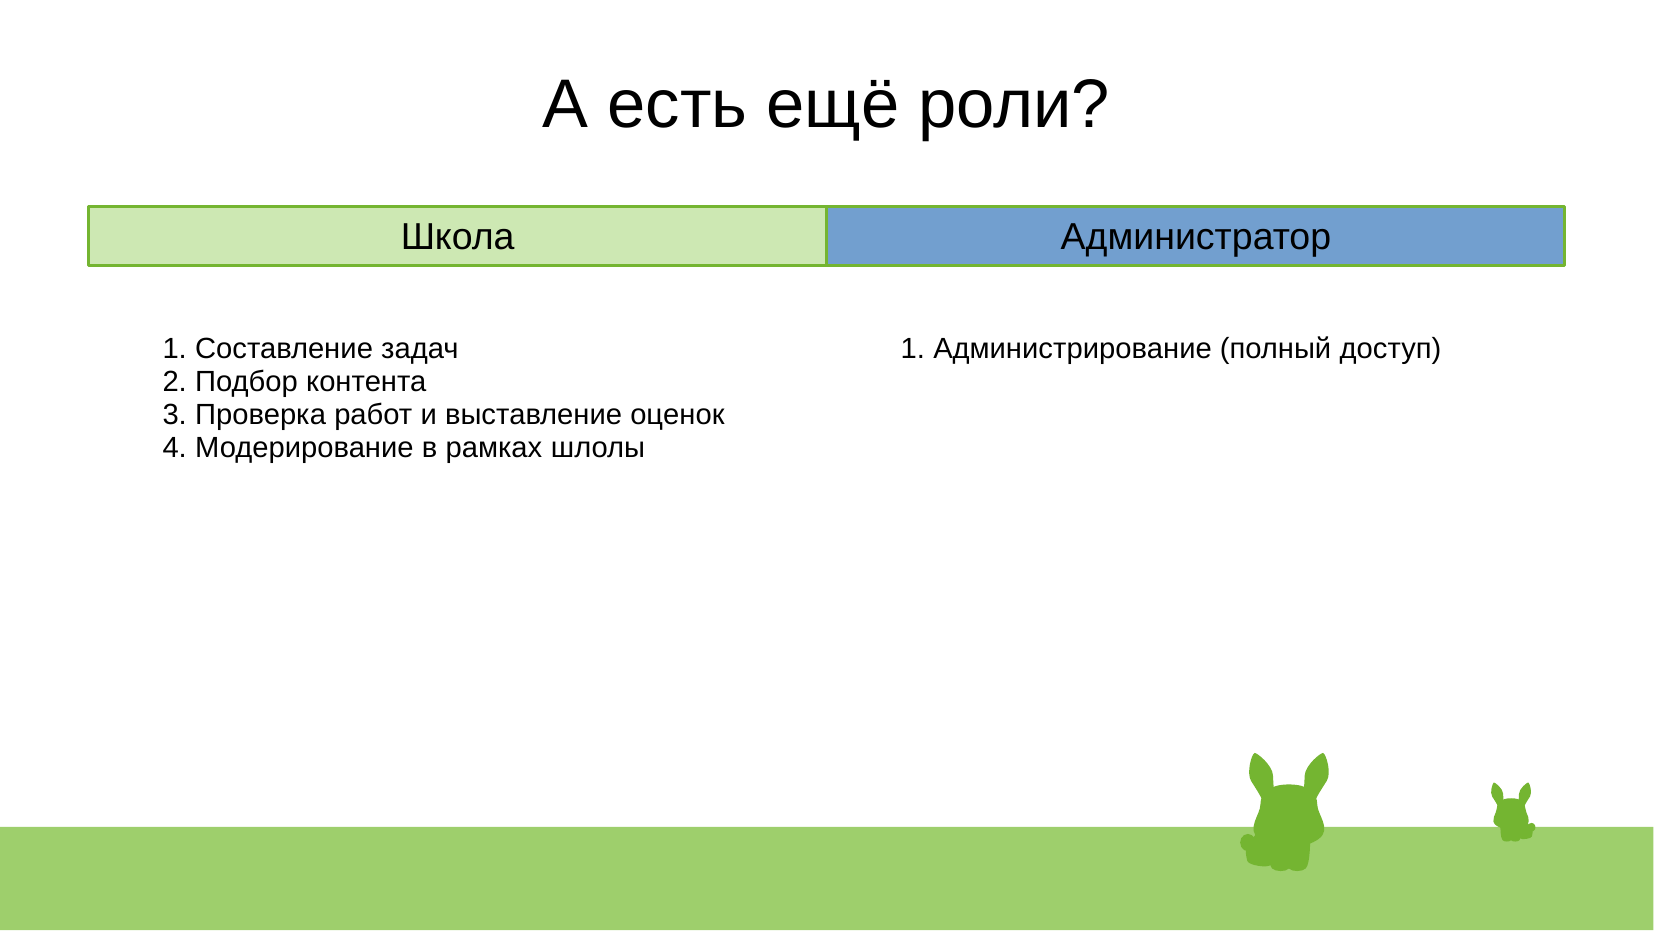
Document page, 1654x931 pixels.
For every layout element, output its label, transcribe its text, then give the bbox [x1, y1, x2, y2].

text_box Школа [88, 206, 826, 266]
title А есть ещё роли? [88, 29, 1565, 178]
text_box Администратор [826, 206, 1565, 266]
text_box 1. Составление задач 2. Подбор контента 3. Проверка работ и выставление оценок 4. Модерирование в рамках шлолы [147, 324, 741, 471]
text_box 1. Администрирование (полный доступ) [885, 324, 1457, 373]
